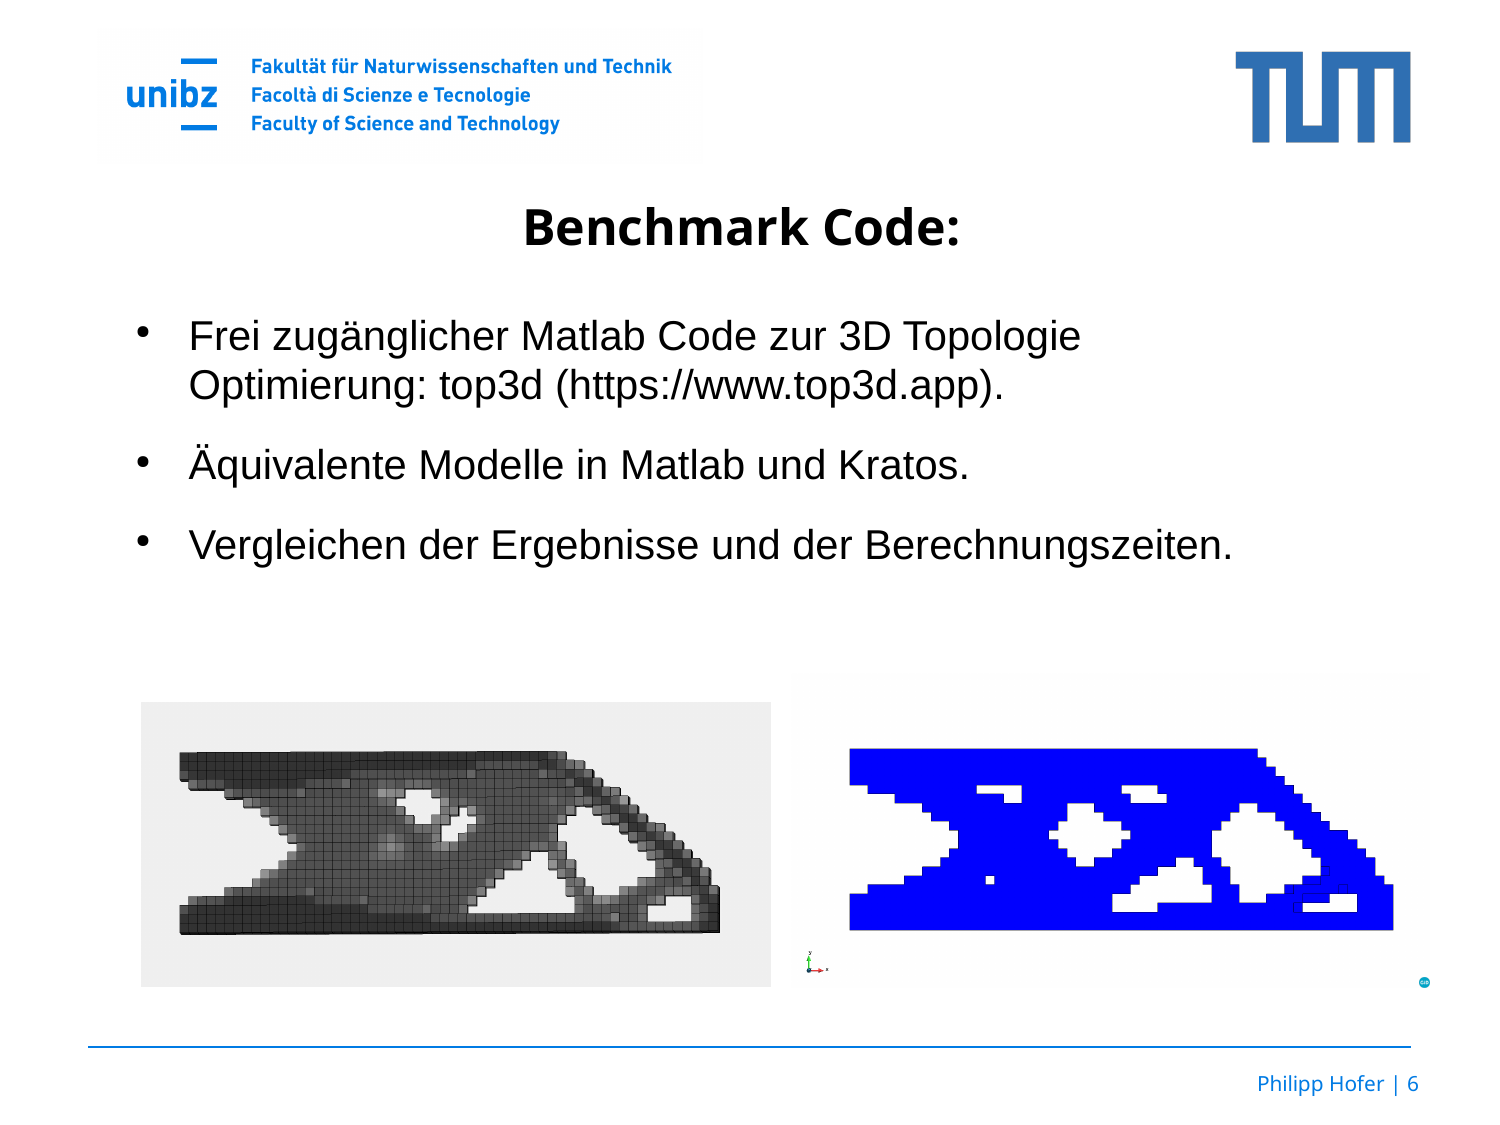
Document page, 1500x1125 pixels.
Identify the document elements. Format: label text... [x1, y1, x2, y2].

picture [141, 702, 771, 987]
text_box Frei zugänglicher Matlab Code zur 3D Topologie Optimierung: top3d (https://www.top3d.app). Äquivalente Modelle in Matlab und Kratos. Vergleichen der Ergebnisse und der Berechnungszeiten. [103, 221, 1335, 957]
picture [1145, 0, 1500, 233]
picture [97, 28, 703, 164]
picture [791, 673, 1430, 988]
text_box Benchmark Code: [103, 137, 1397, 300]
